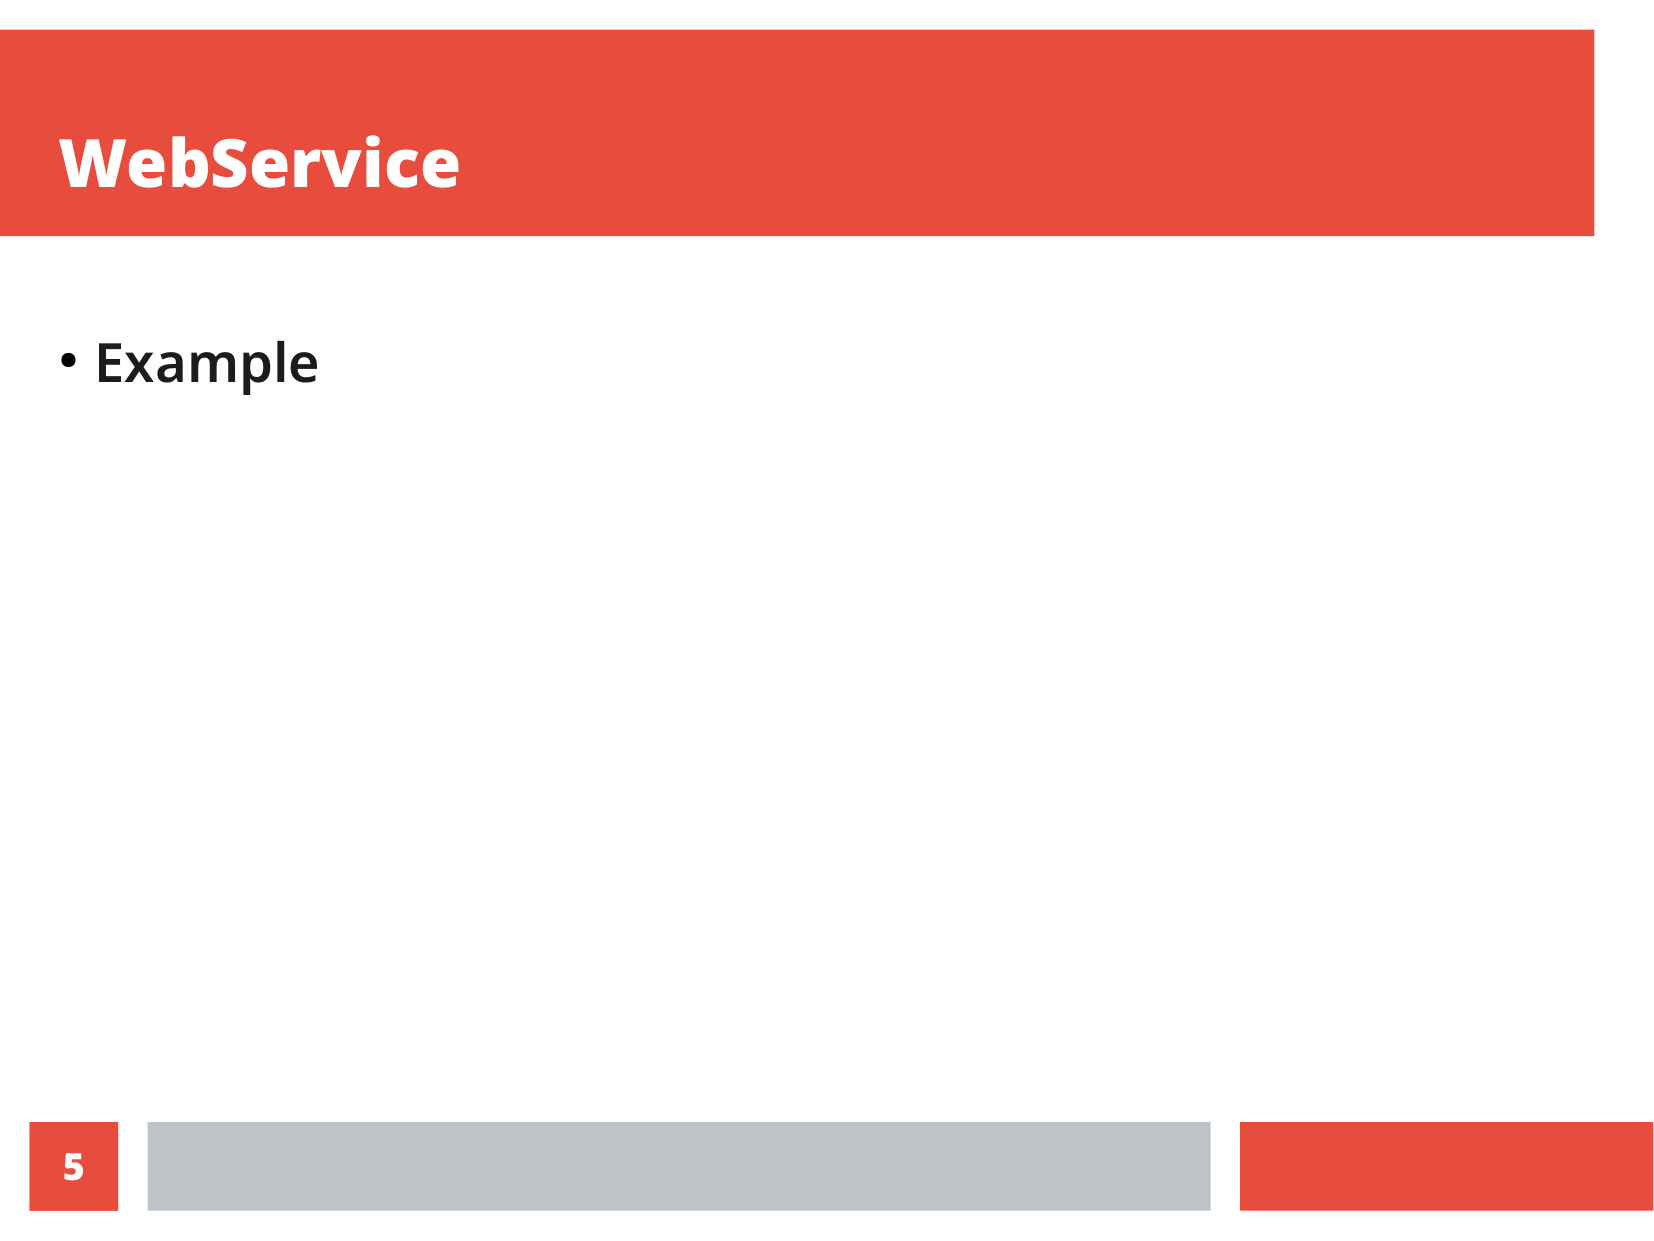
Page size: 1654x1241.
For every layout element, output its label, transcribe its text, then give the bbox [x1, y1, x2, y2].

list Example [59, 324, 1565, 1093]
title WebService [59, 59, 1595, 207]
